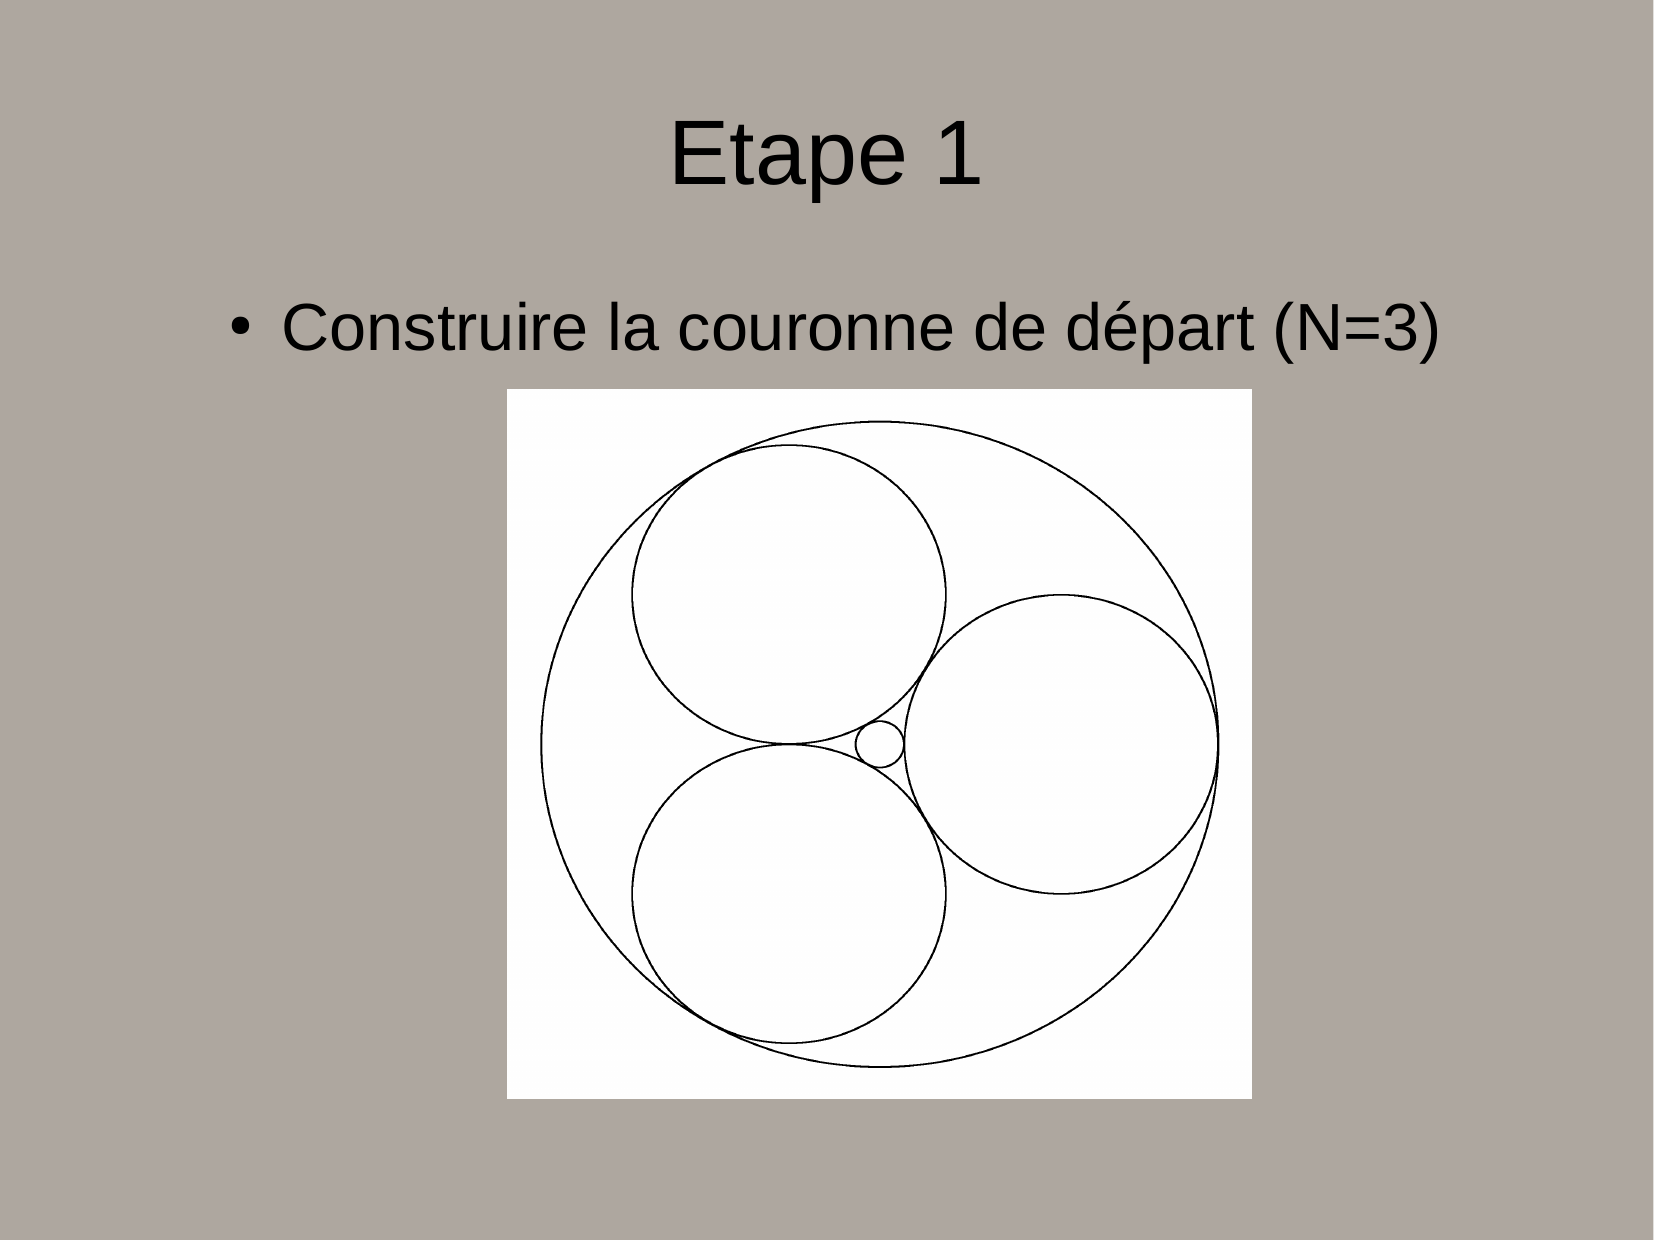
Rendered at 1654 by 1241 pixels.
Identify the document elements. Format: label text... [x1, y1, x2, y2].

title Etape 1 [82, 49, 1571, 257]
picture [507, 389, 1252, 1099]
list Construire la couronne de départ (N=3) [82, 290, 1571, 1010]
